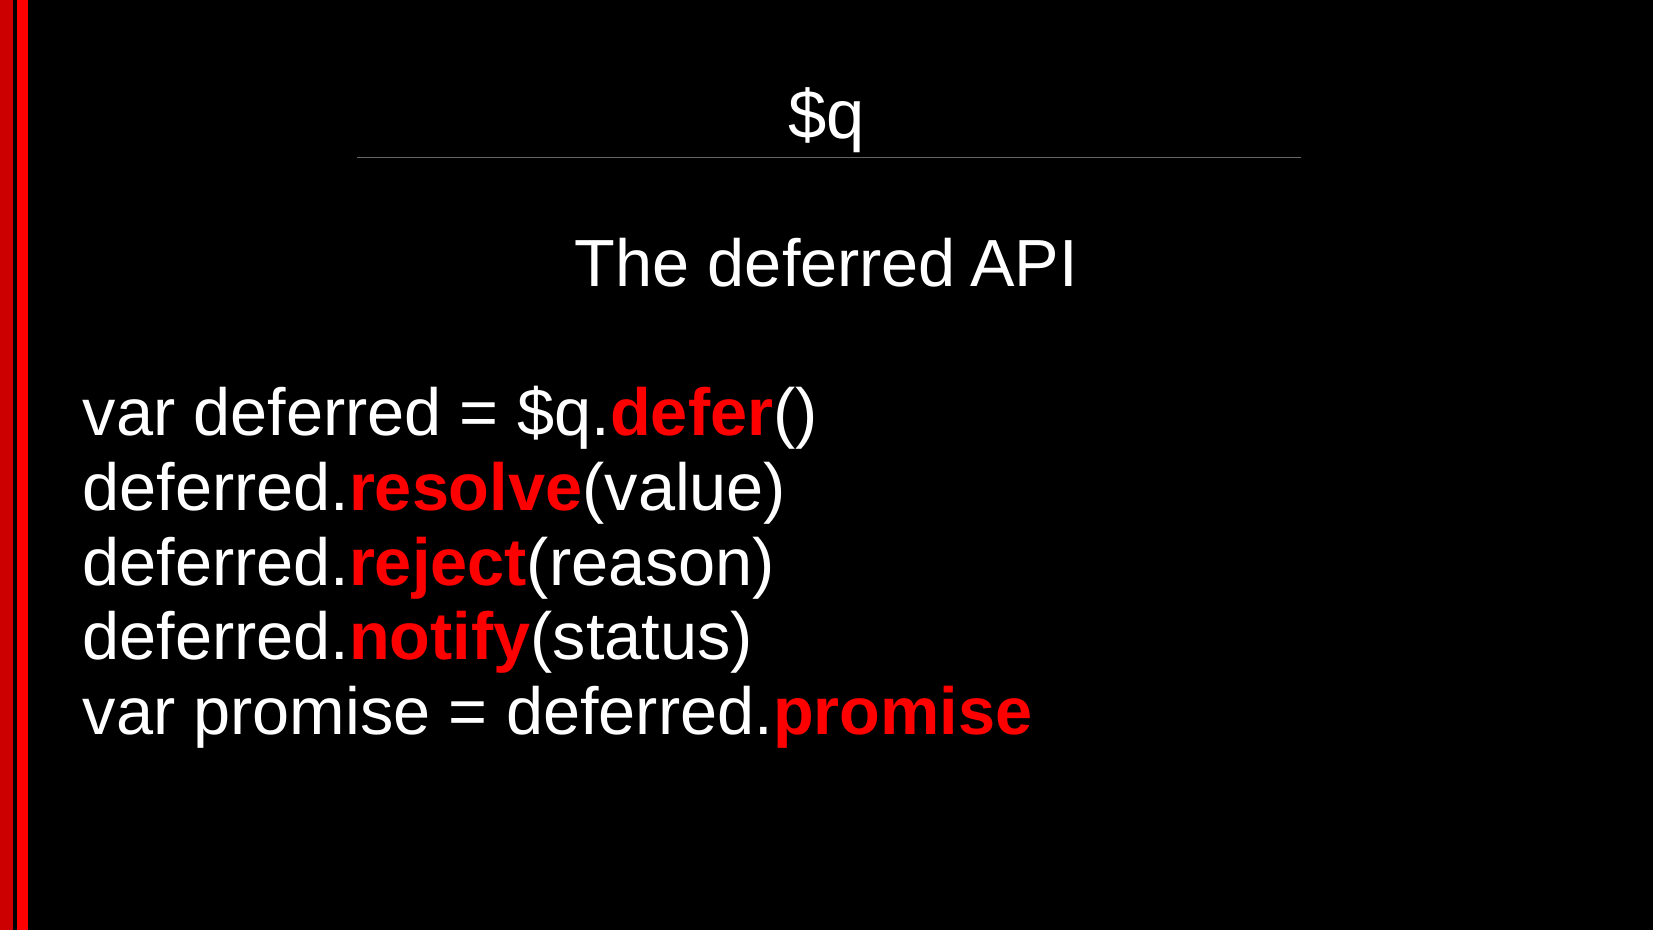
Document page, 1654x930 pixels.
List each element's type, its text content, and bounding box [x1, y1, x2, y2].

title $q [82, 36, 1571, 193]
subtitle The deferred API var deferred = $q.defer() deferred.resolve(value) deferred.reject(reason) deferred.notify(status) var promise = deferred.promise [82, 217, 1571, 757]
